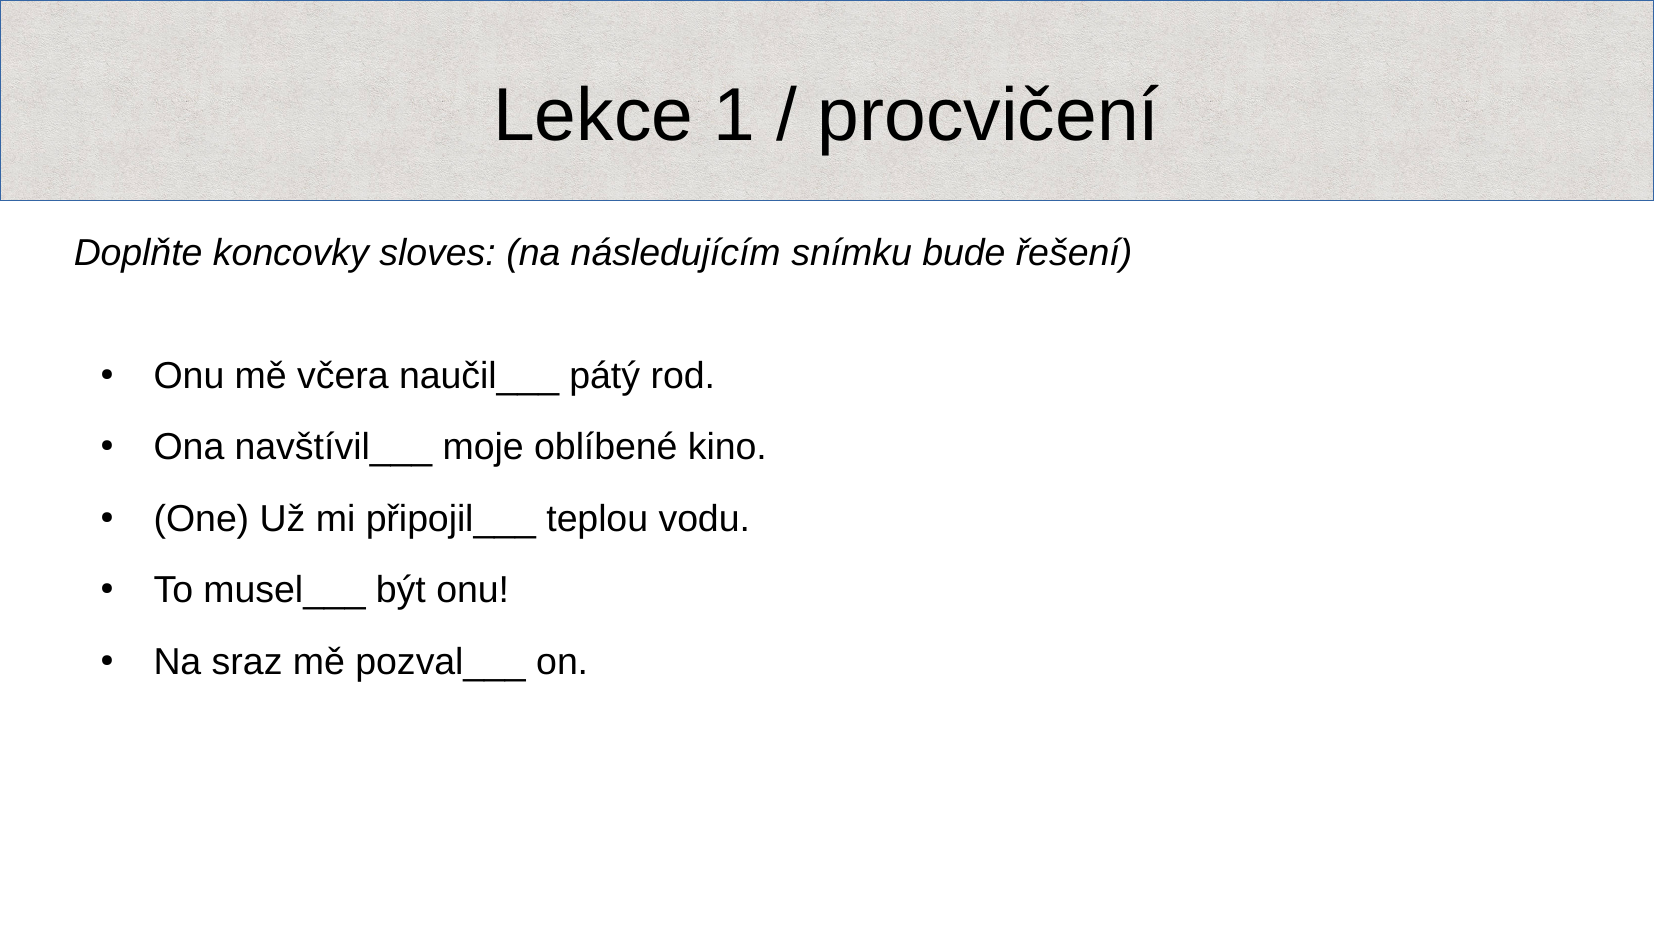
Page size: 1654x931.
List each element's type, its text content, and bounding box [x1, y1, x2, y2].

list Onu mě včera naučil___ pátý rod. Ona navštívil___ moje oblíbené kino. (One) Už mi připojil___ teplou vodu. To musel___ být onu! Na sraz mě pozval___ on. [82, 354, 1571, 886]
text_box Doplňte koncovky sloves: (na následujícím snímku bude řešení) [59, 224, 1630, 282]
title Lekce 1 / procvičení [82, 37, 1571, 193]
picture [1, 1, 1653, 200]
